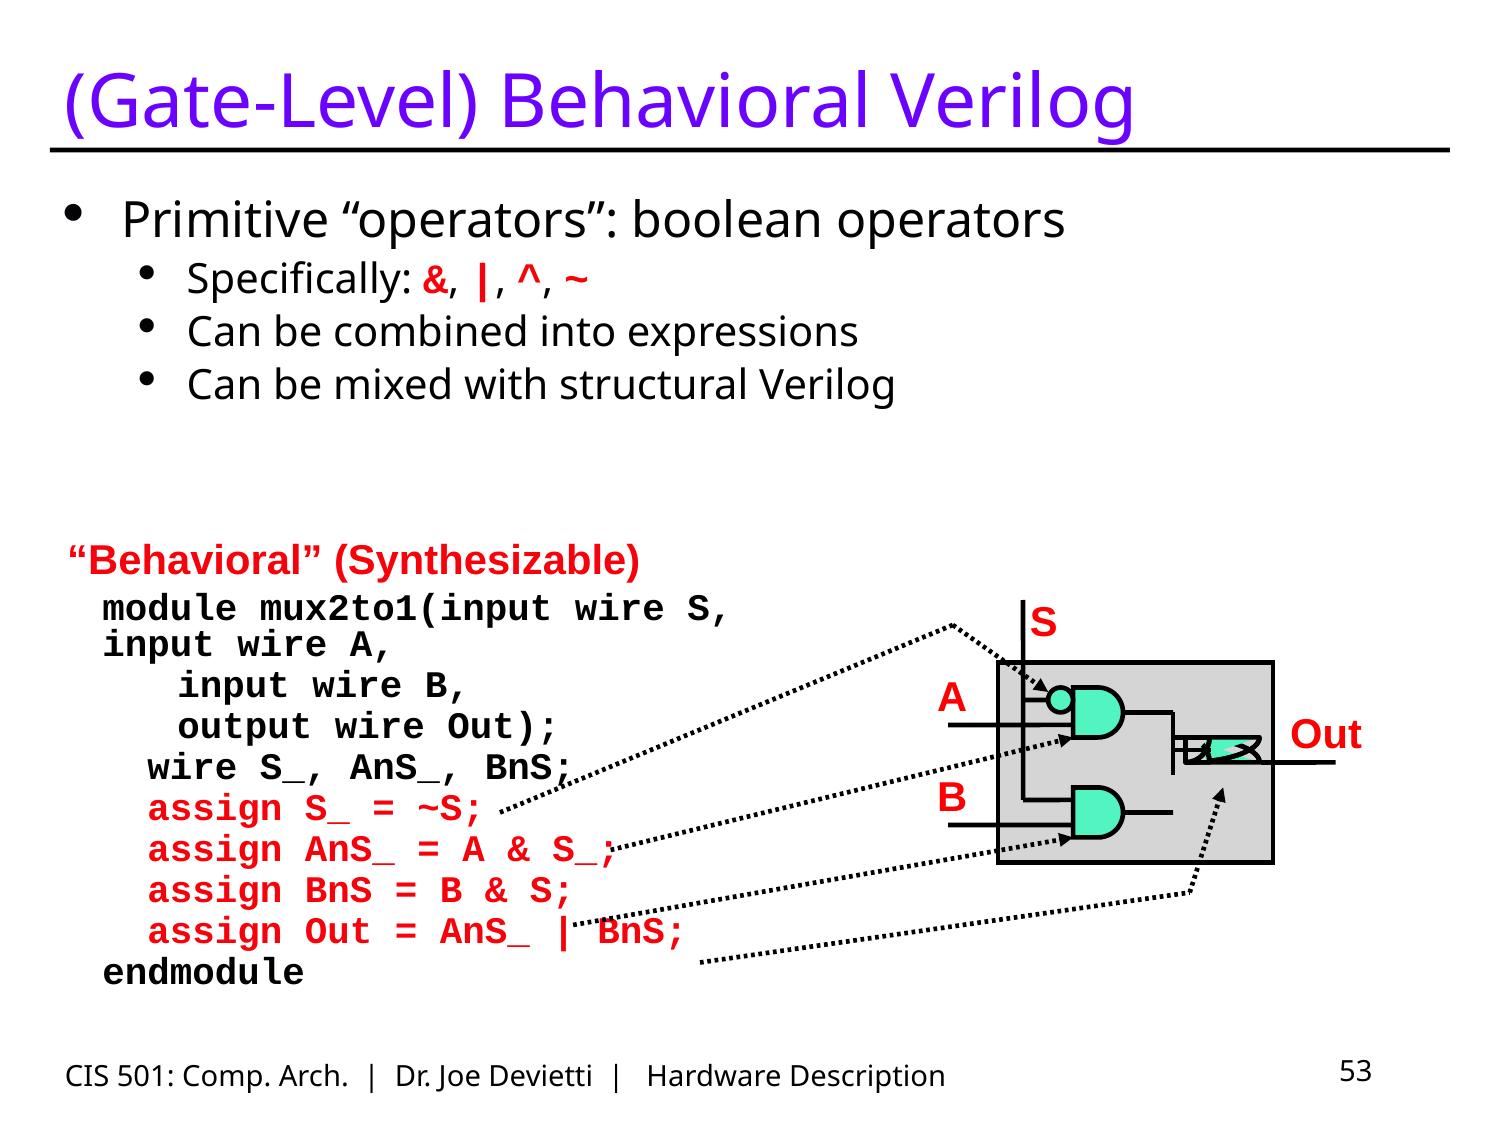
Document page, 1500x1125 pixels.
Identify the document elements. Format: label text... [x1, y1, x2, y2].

text_box [998, 662, 1020, 722]
text_box S [1015, 587, 1073, 653]
text_box Primitive “operators”: boolean operators Specifically: &, |, ^, ~ Can be combined into expressions Can be mixed with structural Verilog [49, 187, 1450, 438]
text_box B [922, 762, 982, 828]
text_box <number> [1074, 1049, 1388, 1100]
text_box “Behavioral” (Synthesizable) [52, 525, 656, 590]
text_box CIS 501: Comp. Arch. | Dr. Joe Devietti | Hardware Description [49, 1049, 988, 1100]
text_box module mux2to1(input wire S, input wire A, input wire B, output wire Out); wire S_, AnS_, BnS; assign S_ = ~S; assign AnS_ = A & S_; assign BnS = B & S; assign Out = AnS_ | BnS; endmodule [12, 584, 843, 1000]
text_box A [922, 662, 982, 728]
text_box Out [1275, 699, 1377, 765]
text_box (Gate-Level) Behavioral Verilog [49, 37, 1375, 150]
text_box [998, 662, 1273, 863]
